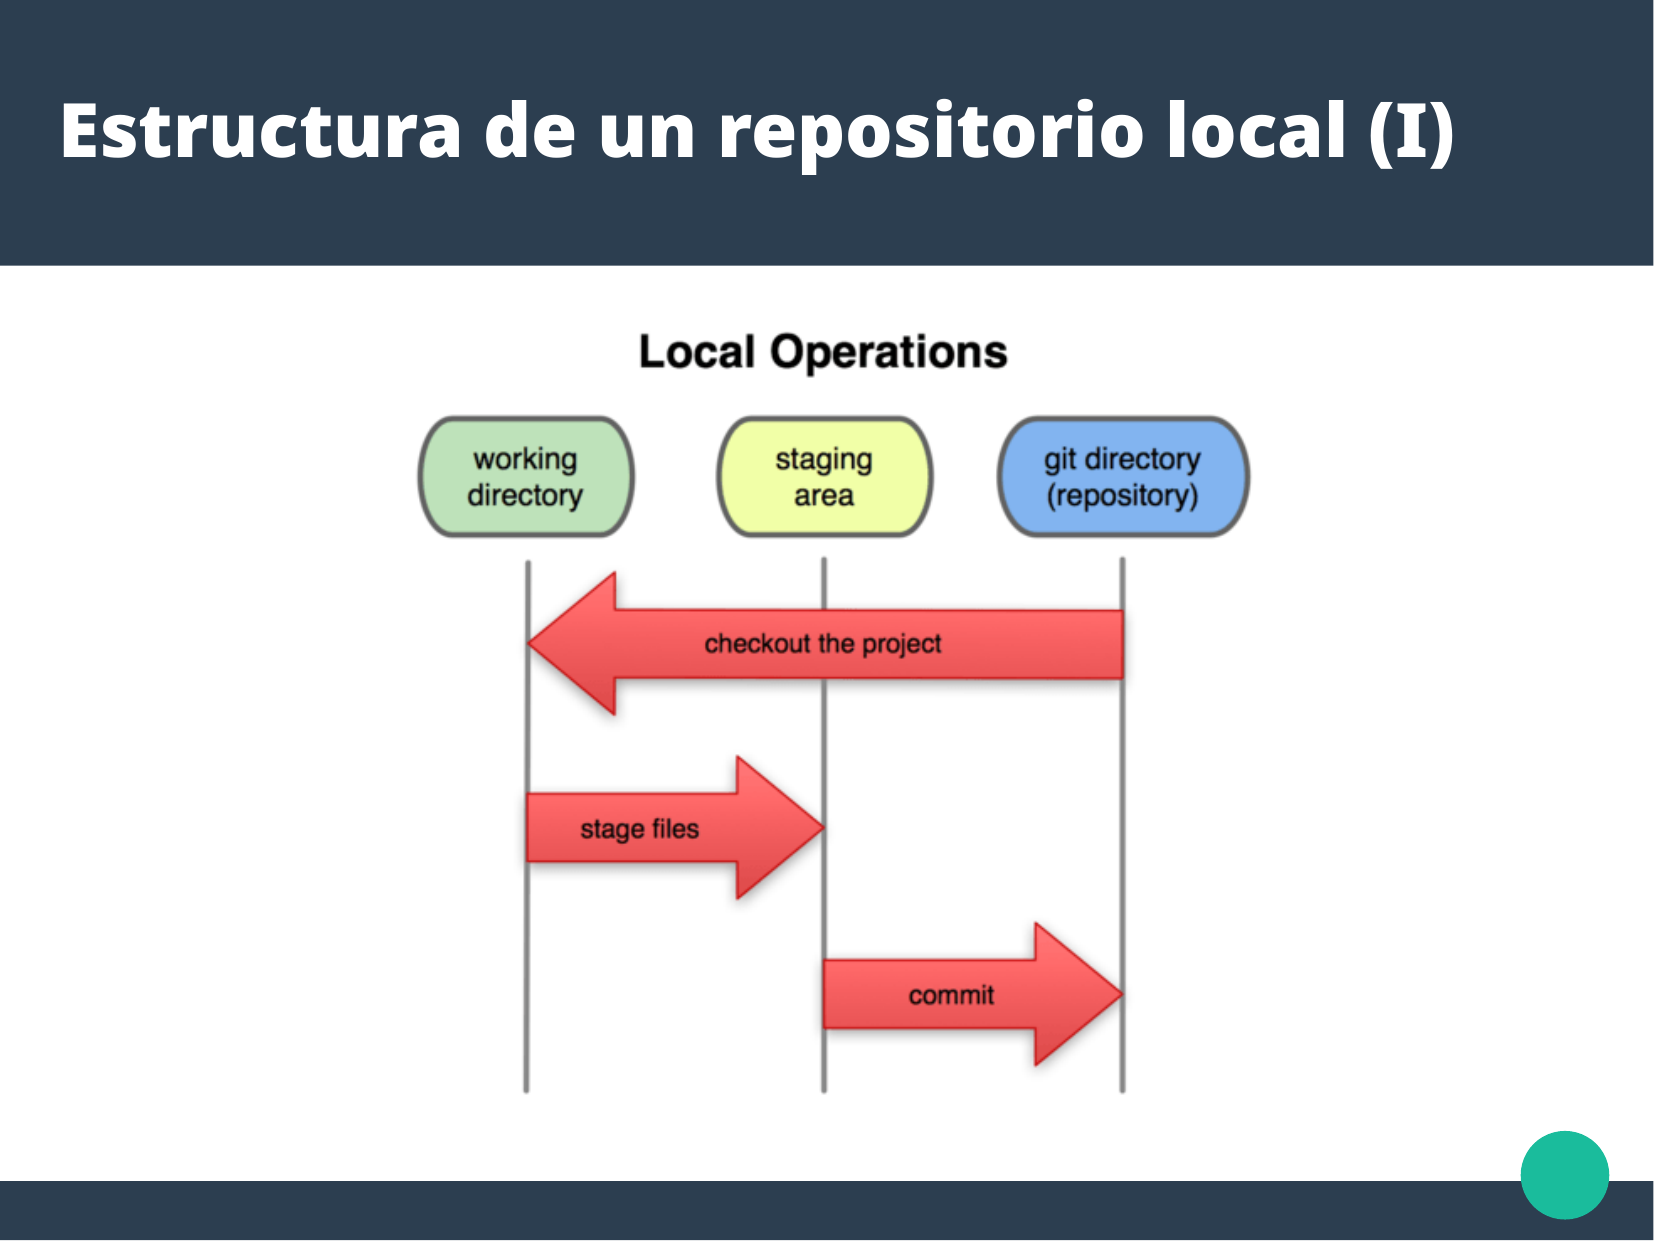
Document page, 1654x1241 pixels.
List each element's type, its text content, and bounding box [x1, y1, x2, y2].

title Estructura de un repositorio local (I) [59, 49, 1595, 207]
picture [413, 324, 1254, 1098]
